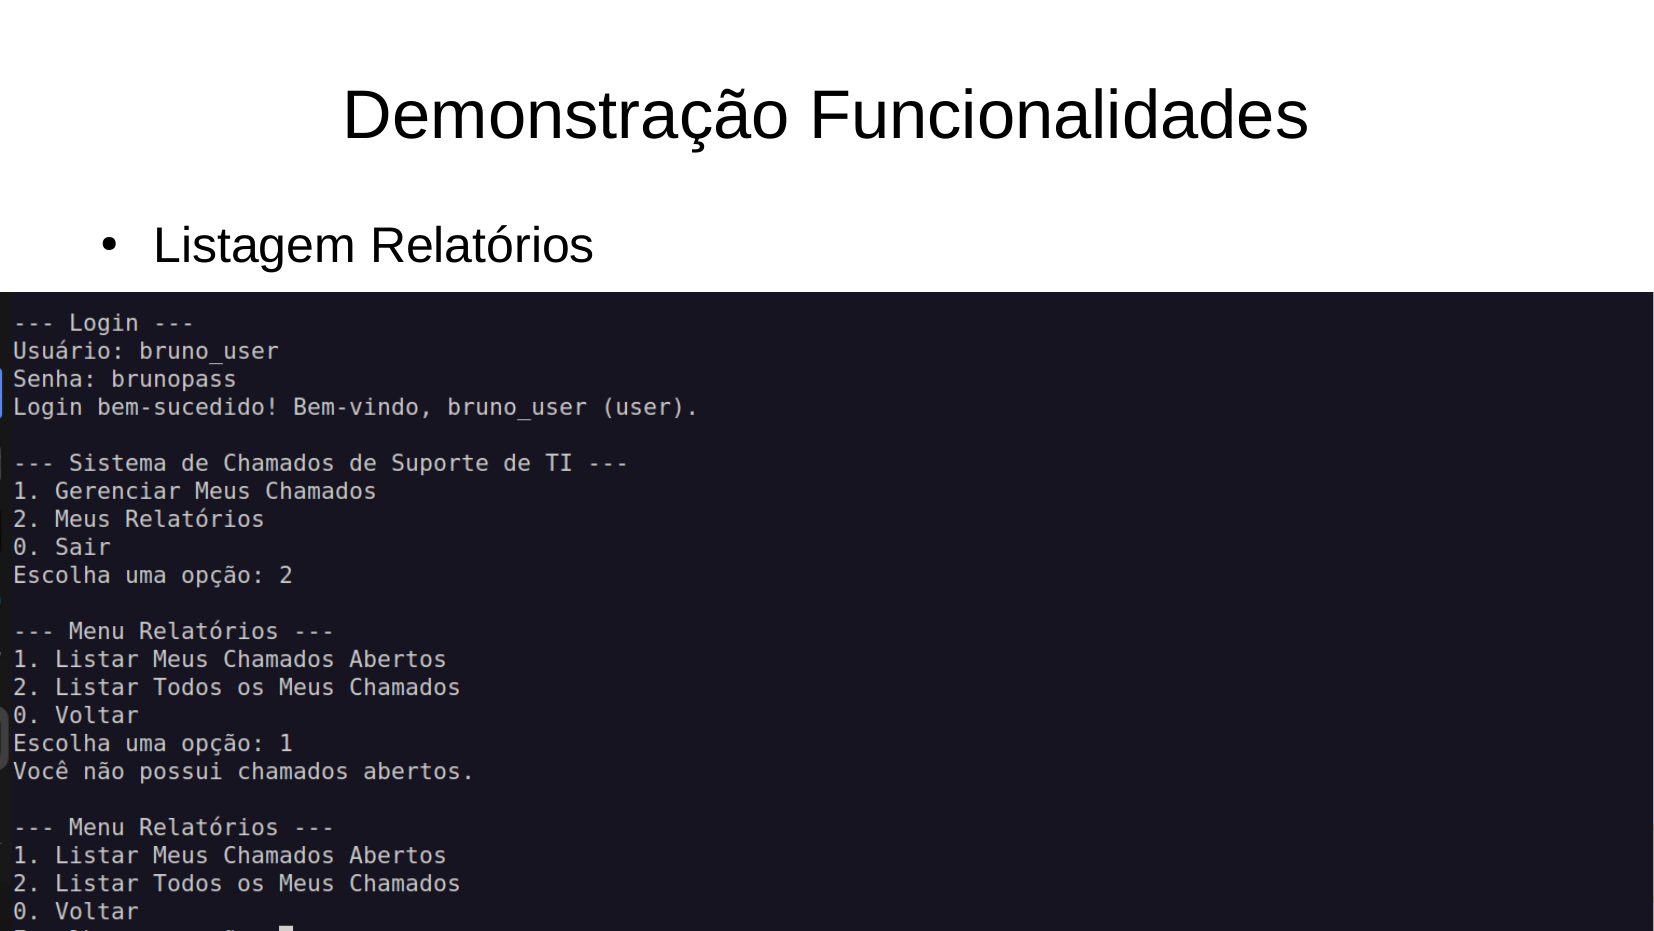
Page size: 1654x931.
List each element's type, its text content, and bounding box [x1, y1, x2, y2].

title Demonstração Funcionalidades [82, 37, 1571, 193]
picture [0, 292, 1654, 931]
list Listagem Relatórios [82, 217, 1625, 292]
